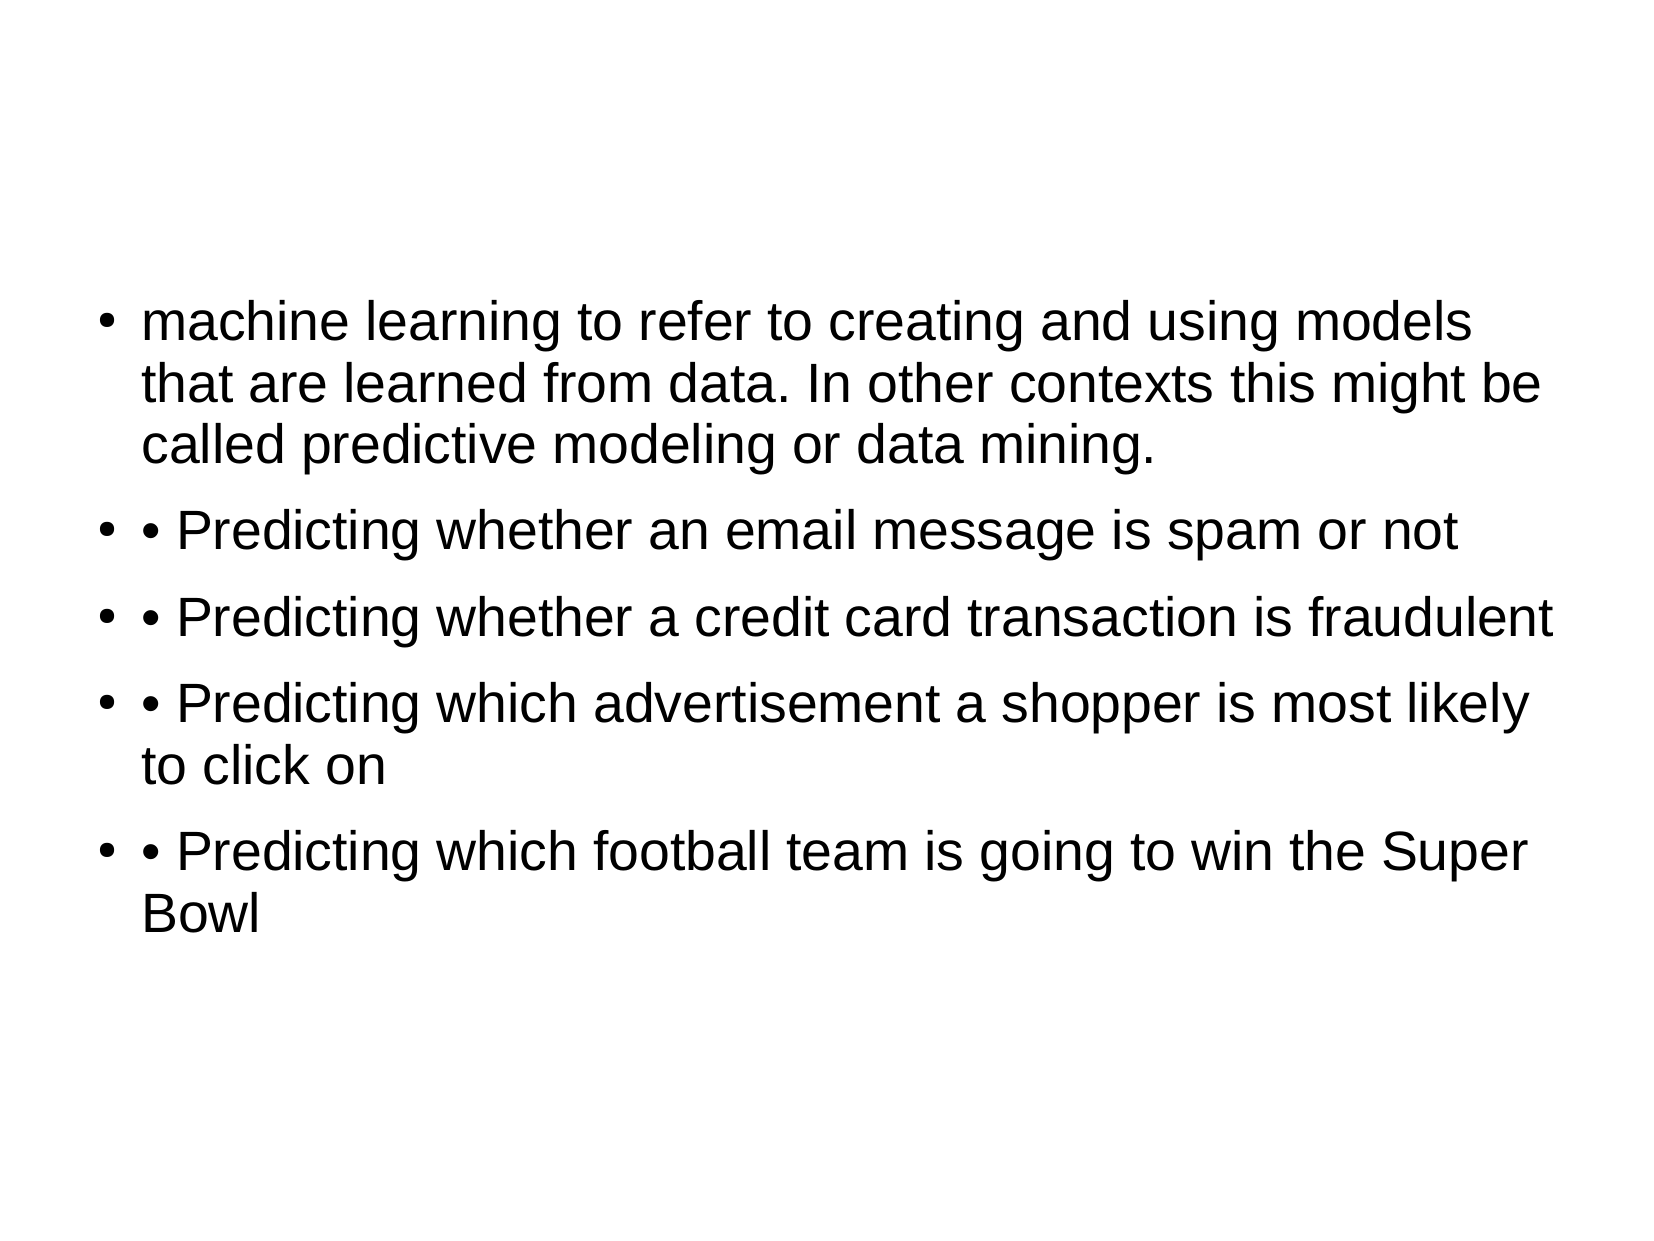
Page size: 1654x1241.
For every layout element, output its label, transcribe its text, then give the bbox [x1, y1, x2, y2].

list machine learning to refer to creating and using models that are learned from data. In other contexts this might be called predictive modeling or data mining. • Predicting whether an email message is spam or not • Predicting whether a credit card transaction is fraudulent • Predicting which advertisement a shopper is most likely to click on • Predicting which football team is going to win the Super Bowl [82, 290, 1571, 1010]
